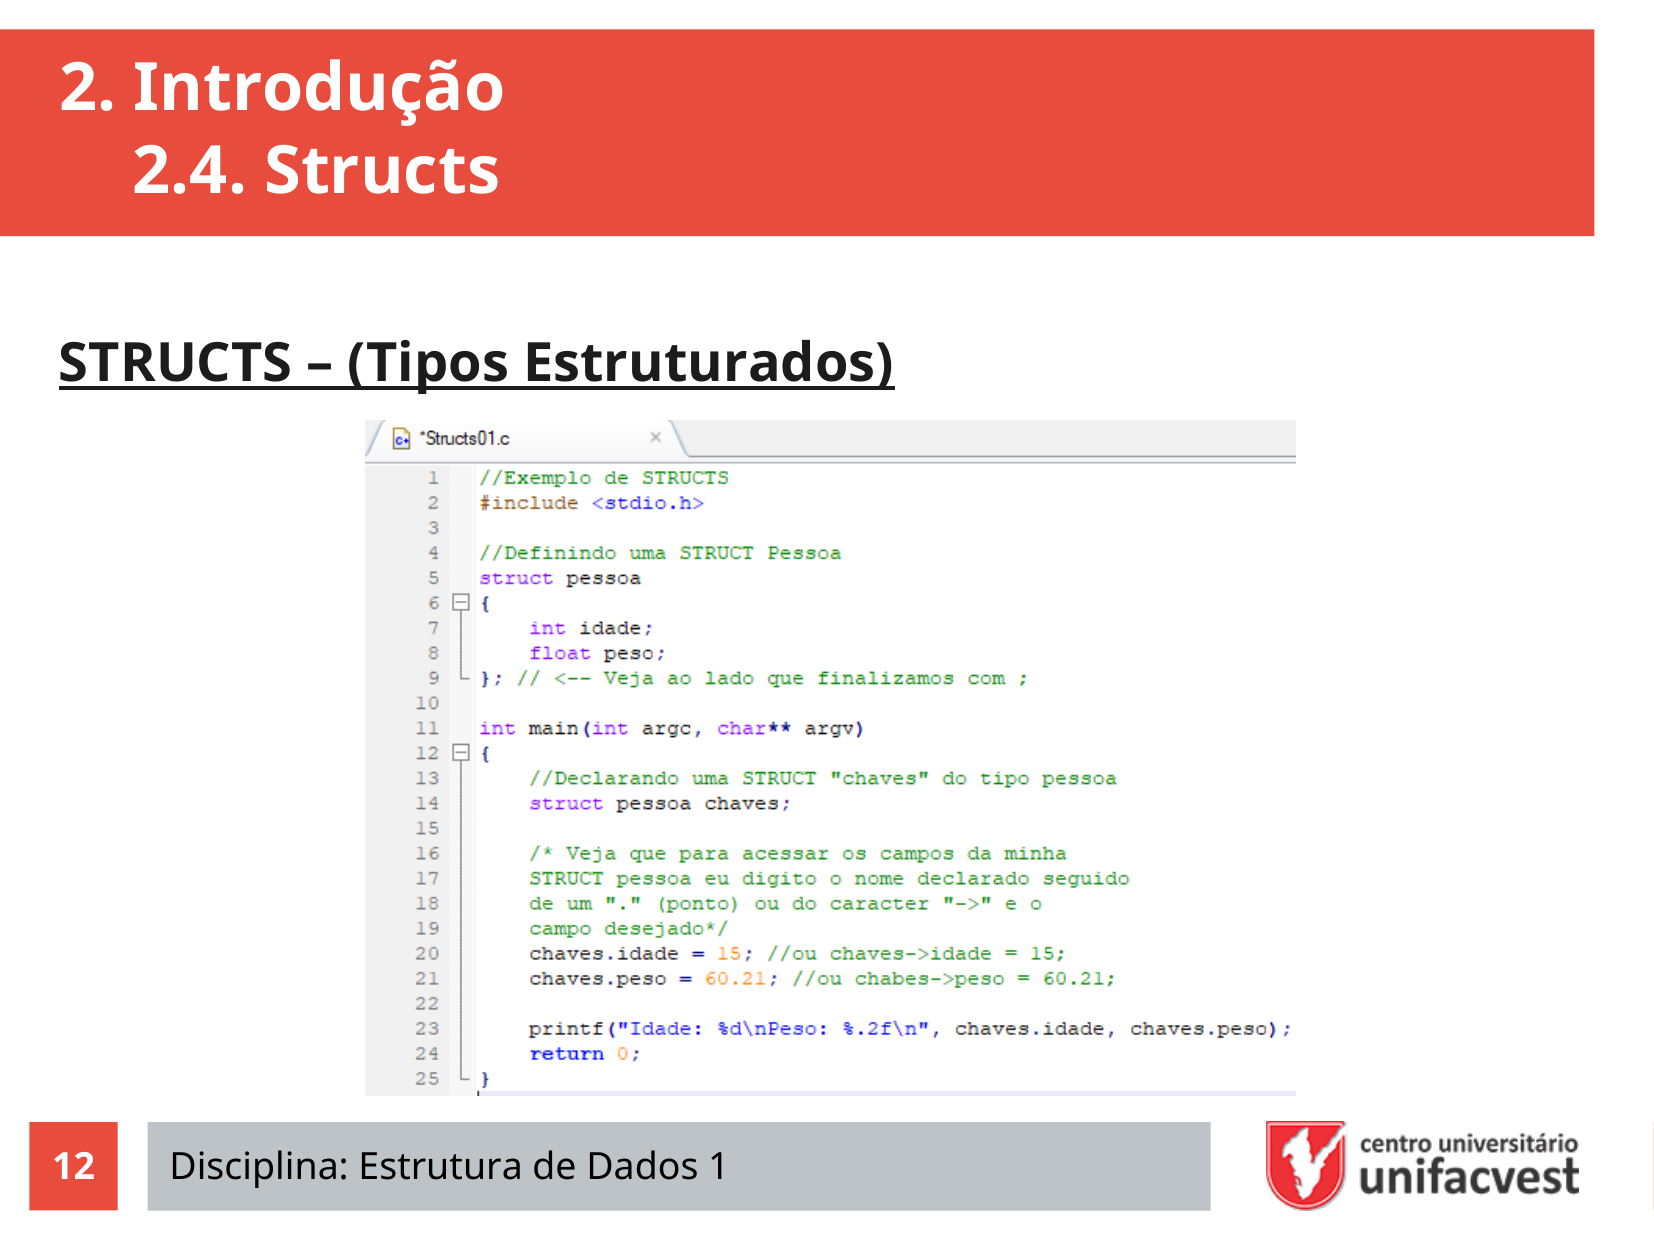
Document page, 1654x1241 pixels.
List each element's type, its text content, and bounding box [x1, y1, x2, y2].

picture [365, 420, 1296, 1096]
picture [1266, 1121, 1579, 1211]
text_box Disciplina: Estrutura de Dados 1 [154, 1132, 1205, 1196]
list STRUCTS – (Tipos Estruturados) [59, 324, 1566, 1093]
text_box [1238, 1120, 1654, 1212]
title 2. Introdução 2.4. Structs [59, 59, 1595, 207]
